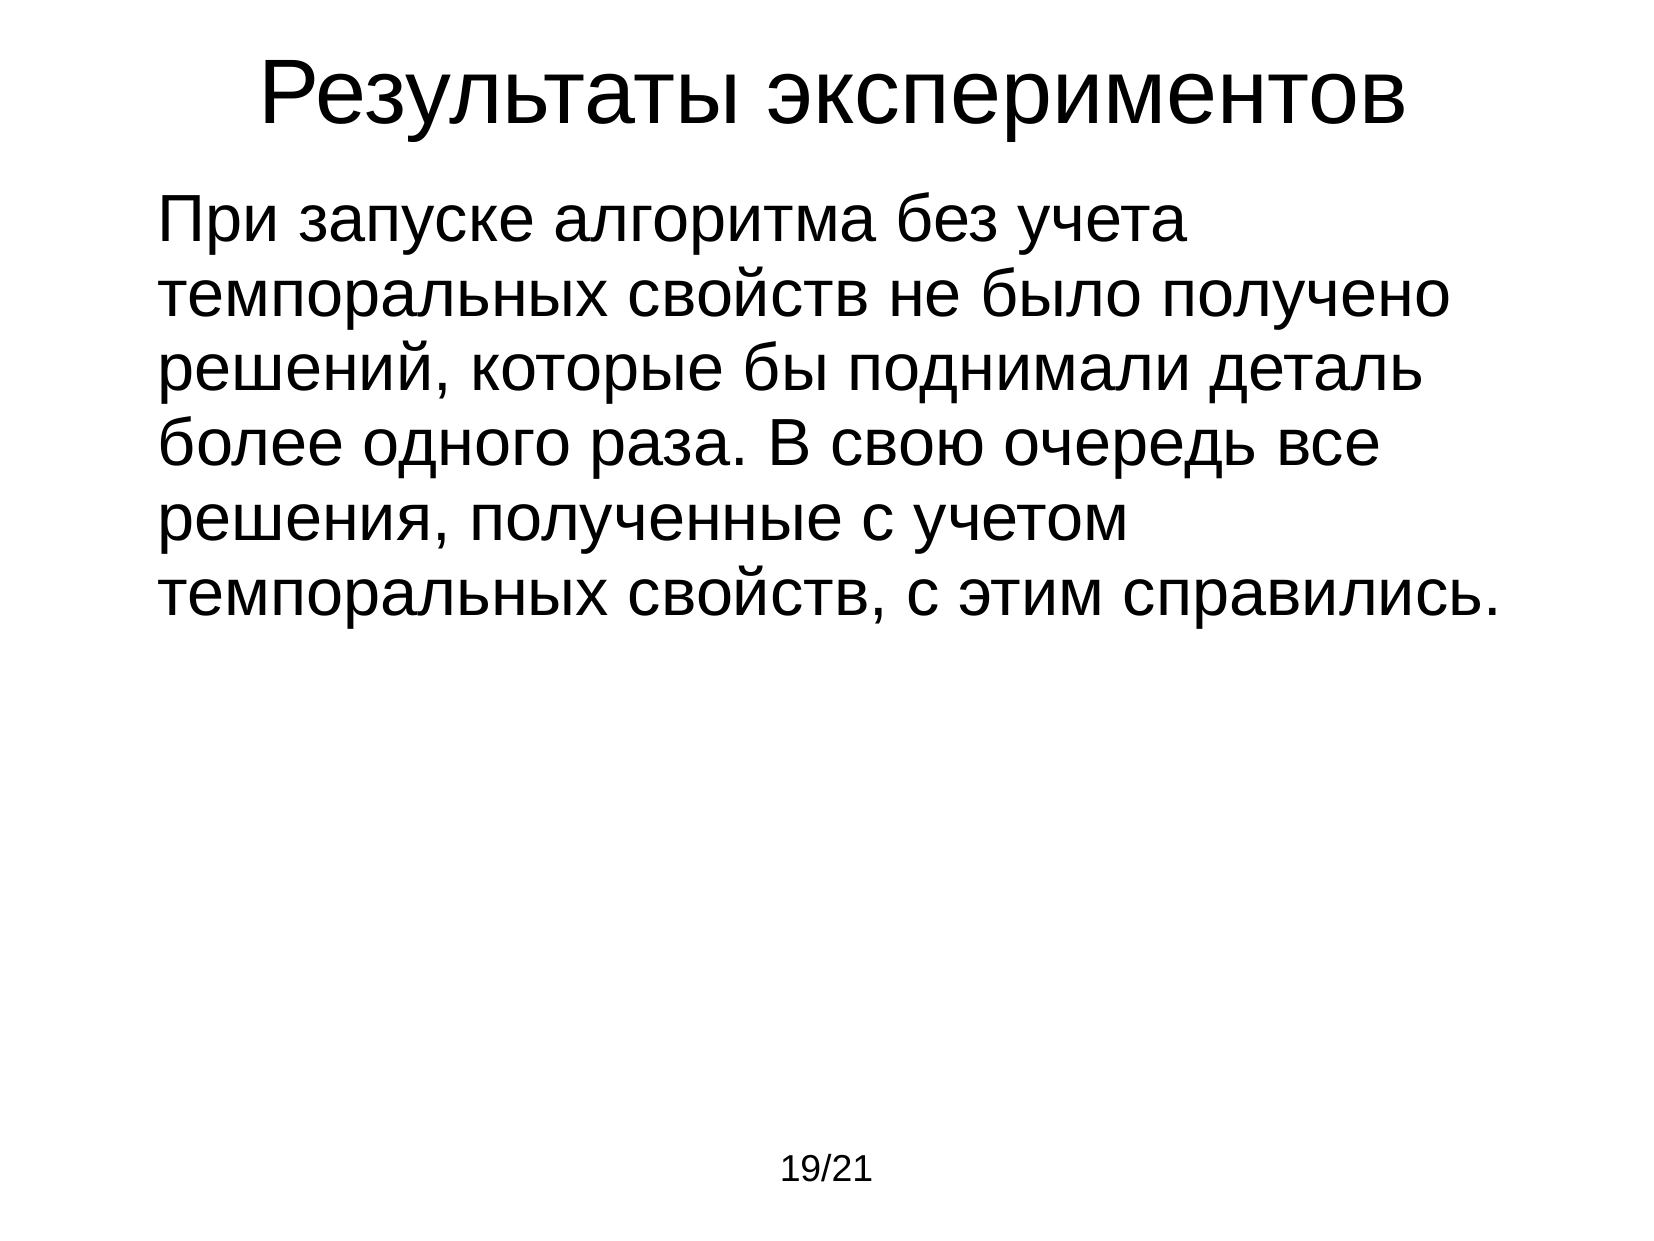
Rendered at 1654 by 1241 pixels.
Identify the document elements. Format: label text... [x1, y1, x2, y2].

title Результаты экспериментов [90, 0, 1579, 196]
text_box 19/21 [765, 1140, 901, 1197]
list При запуске алгоритма без учета темпоральных свойств не было получено решений, которые бы поднимали деталь более одного раза. В свою очередь все решения, полученные с учетом темпоральных свойств, с этим справились. [86, 180, 1576, 901]
